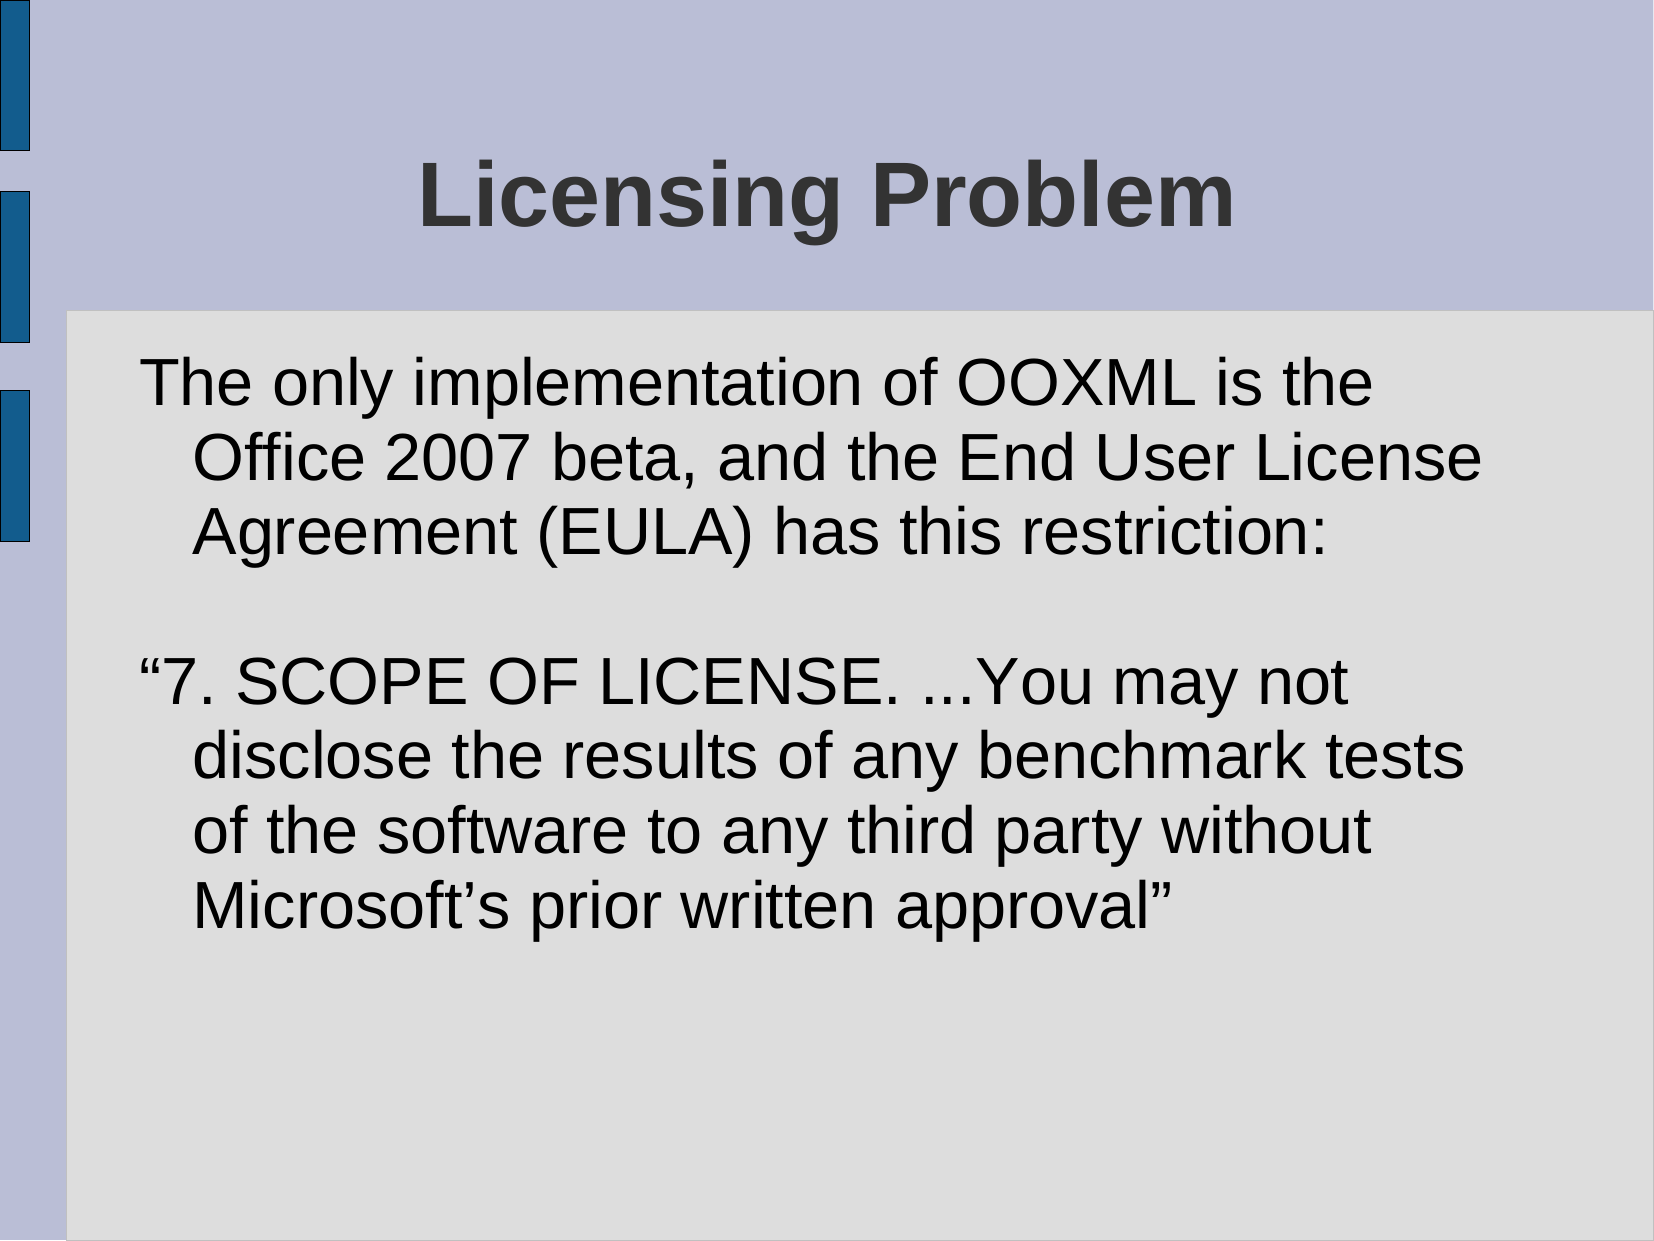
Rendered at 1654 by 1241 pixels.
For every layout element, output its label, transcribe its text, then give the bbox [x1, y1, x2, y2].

list The only implementation of OOXML is the Office 2007 beta, and the End User License Agreement (EULA) has this restriction: “7. SCOPE OF LICENSE. ...You may not disclose the results of any benchmark tests of the software to any third party without Microsoft’s prior written approval” [121, 344, 1534, 1127]
title Licensing Problem [121, 91, 1534, 299]
